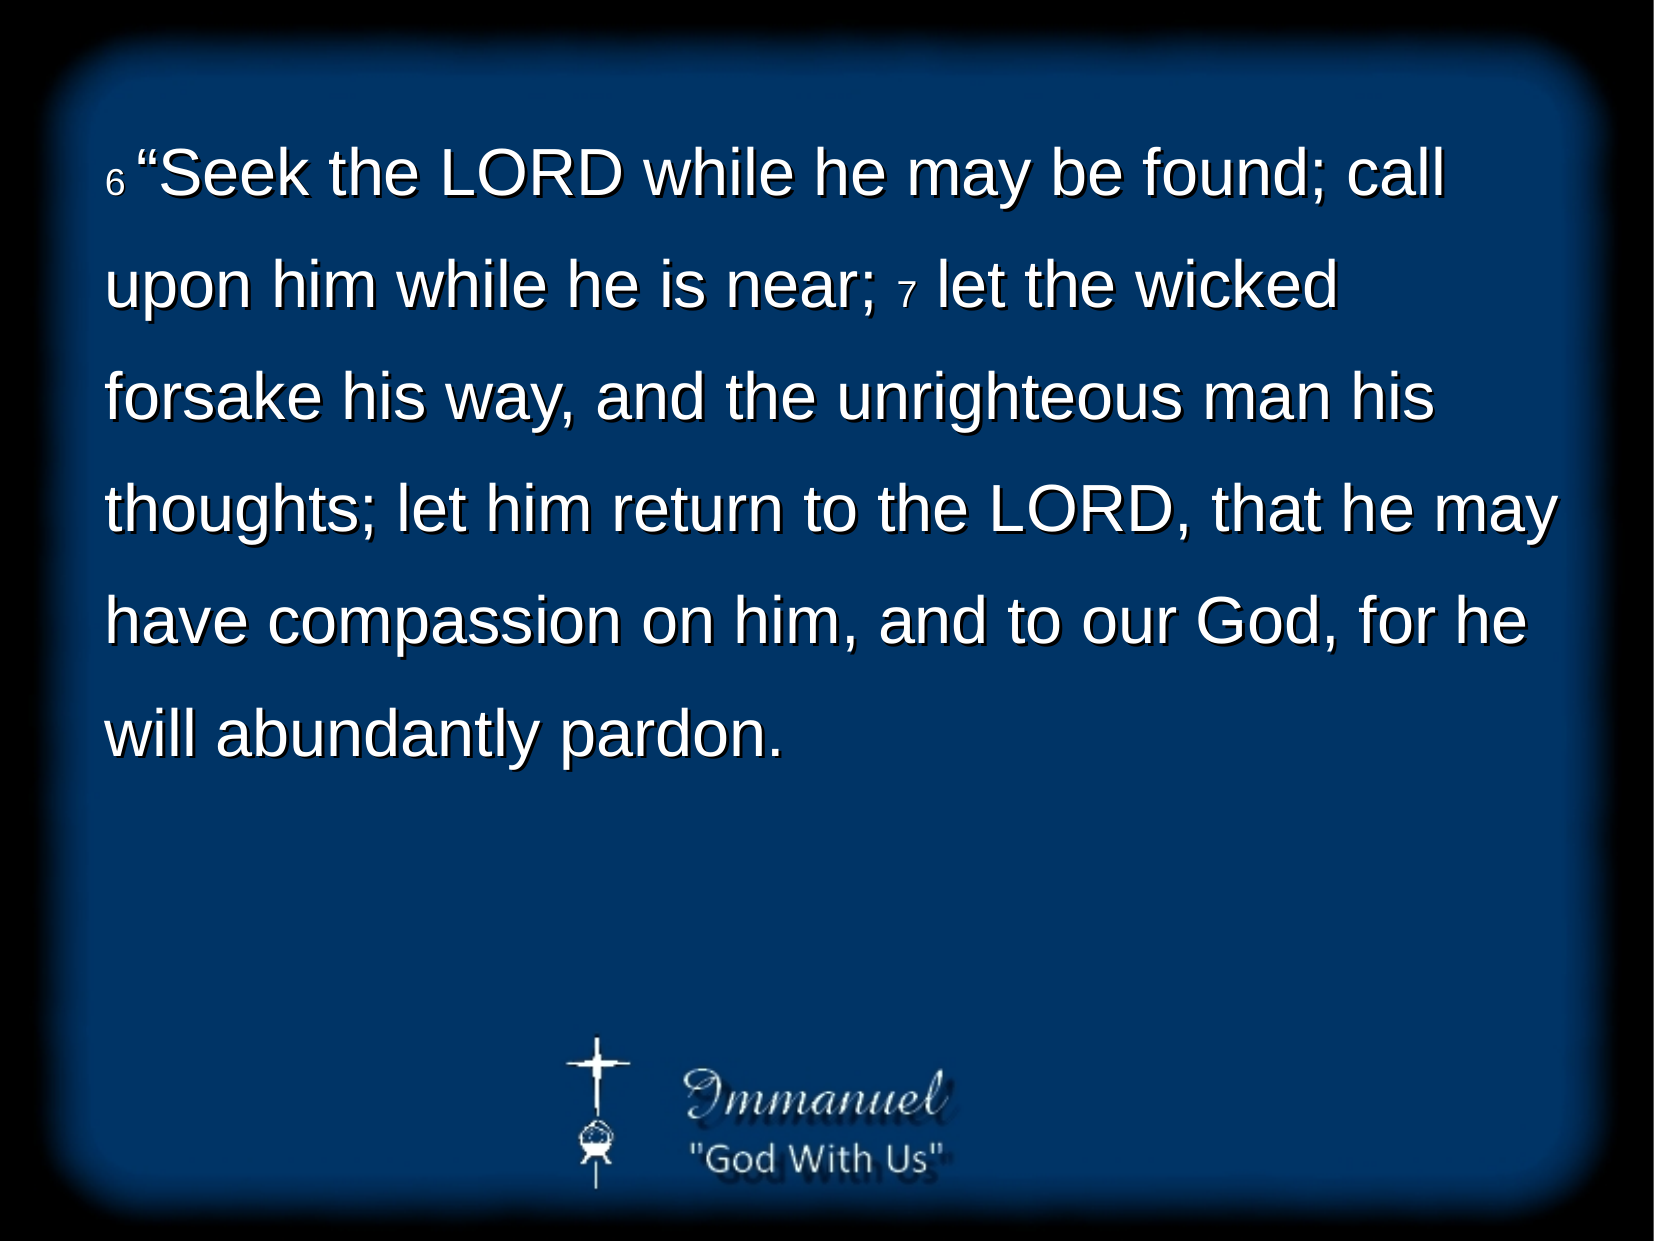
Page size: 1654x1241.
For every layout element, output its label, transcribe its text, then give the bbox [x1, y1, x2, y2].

text_box 6 “Seek the LORD while he may be found; call upon him while he is near; 7 let the wicked forsake his way, and the unrighteous man his thoughts; let him return to the LORD, that he may have compassion on him, and to our God, for he will abundantly pardon. [90, 90, 1591, 796]
picture [0, 0, 1654, 1241]
